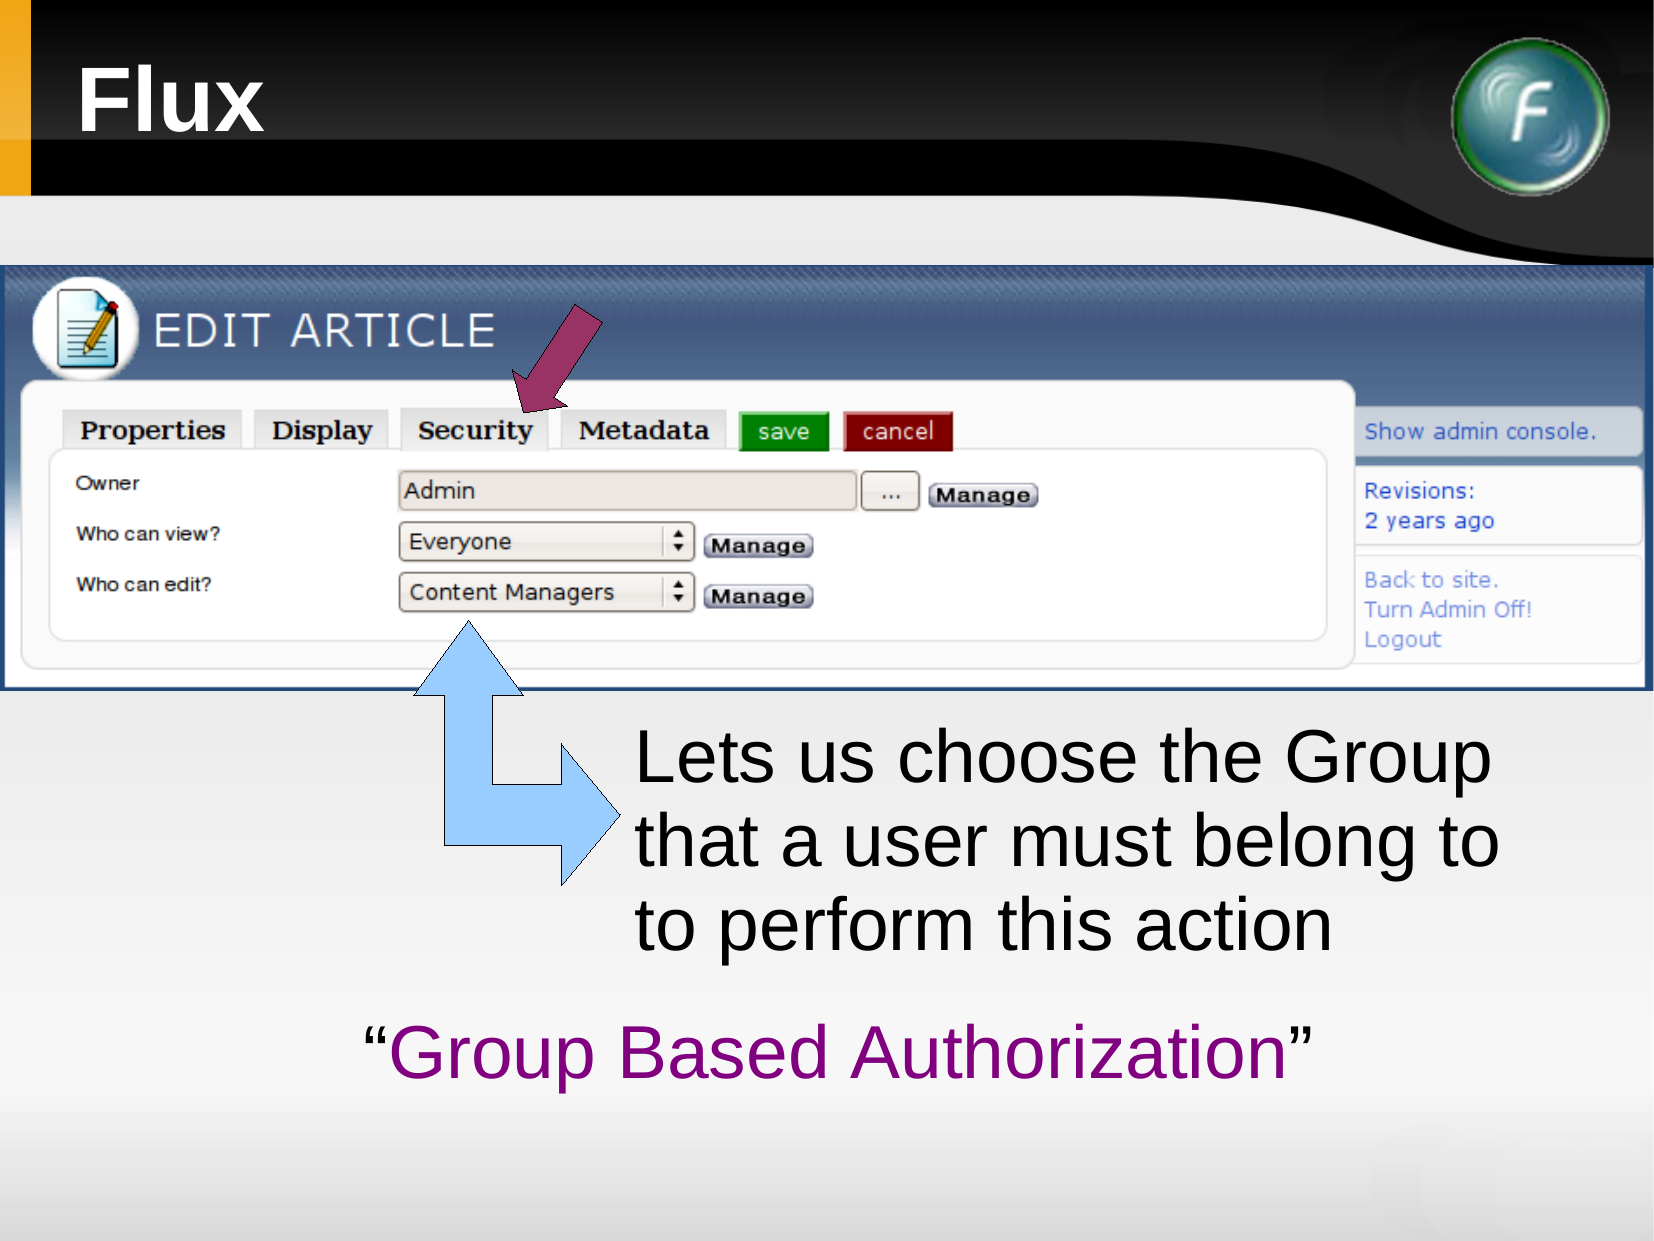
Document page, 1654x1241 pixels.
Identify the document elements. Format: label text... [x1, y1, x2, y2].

text_box [413, 620, 621, 886]
text_box [512, 304, 603, 413]
text_box “Group Based Authorization” [348, 1003, 1329, 1103]
title Flux [76, 7, 1565, 200]
text_box Lets us choose the Group that a user must belong to to perform this action [620, 708, 1595, 1004]
picture [0, 0, 1654, 1241]
